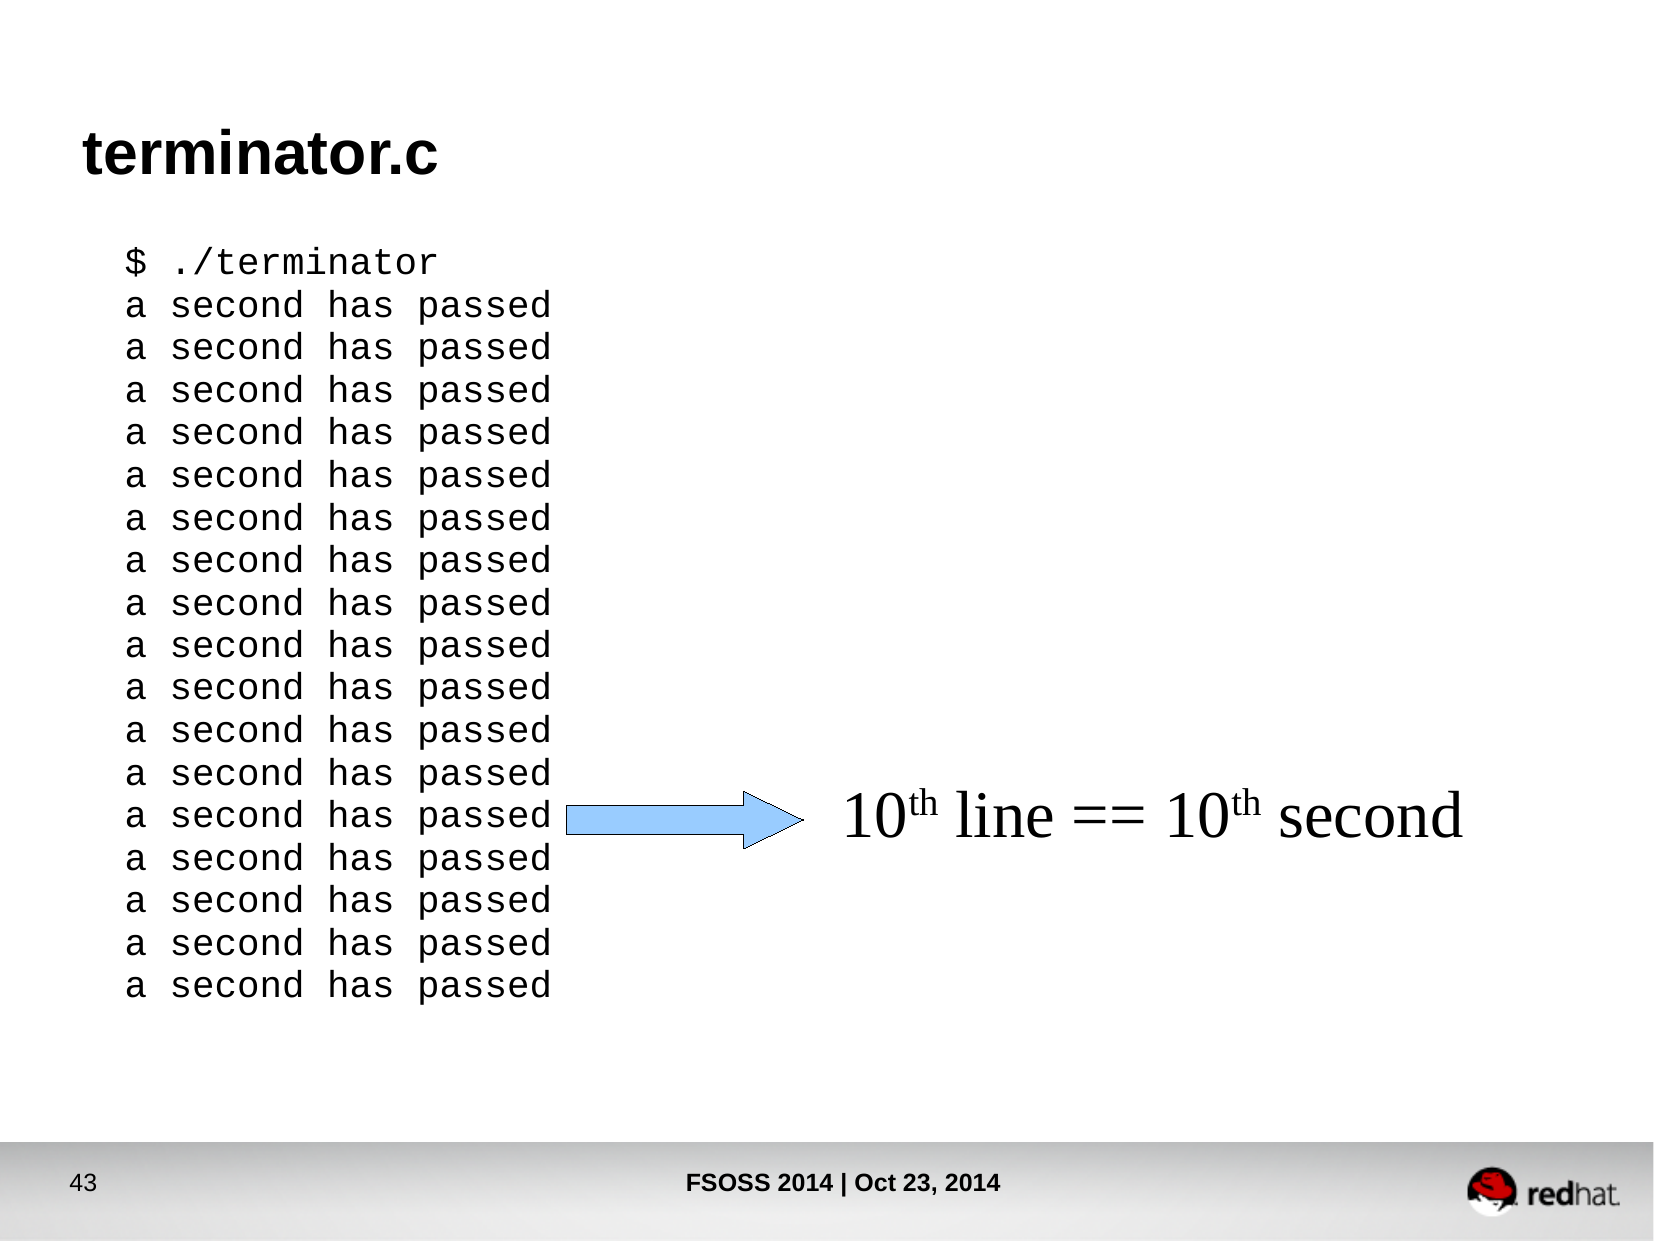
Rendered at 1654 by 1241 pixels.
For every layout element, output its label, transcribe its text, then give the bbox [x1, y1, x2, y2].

title terminator.c [82, 49, 1571, 257]
text_box 10th line == 10th second [826, 770, 1480, 863]
text_box [756, 797, 804, 843]
picture [0, 1142, 1654, 1241]
text_box $ ./terminator a second has passed a second has passed a second has passed a second has passed a second has passed a second has passed a second has passed a second has passed a second has passed a second has passed a second has passed a second has passed a second has passed a second has passed a second has passed a second has passed a second has passed [109, 257, 756, 1196]
picture [756, 1181, 766, 1189]
